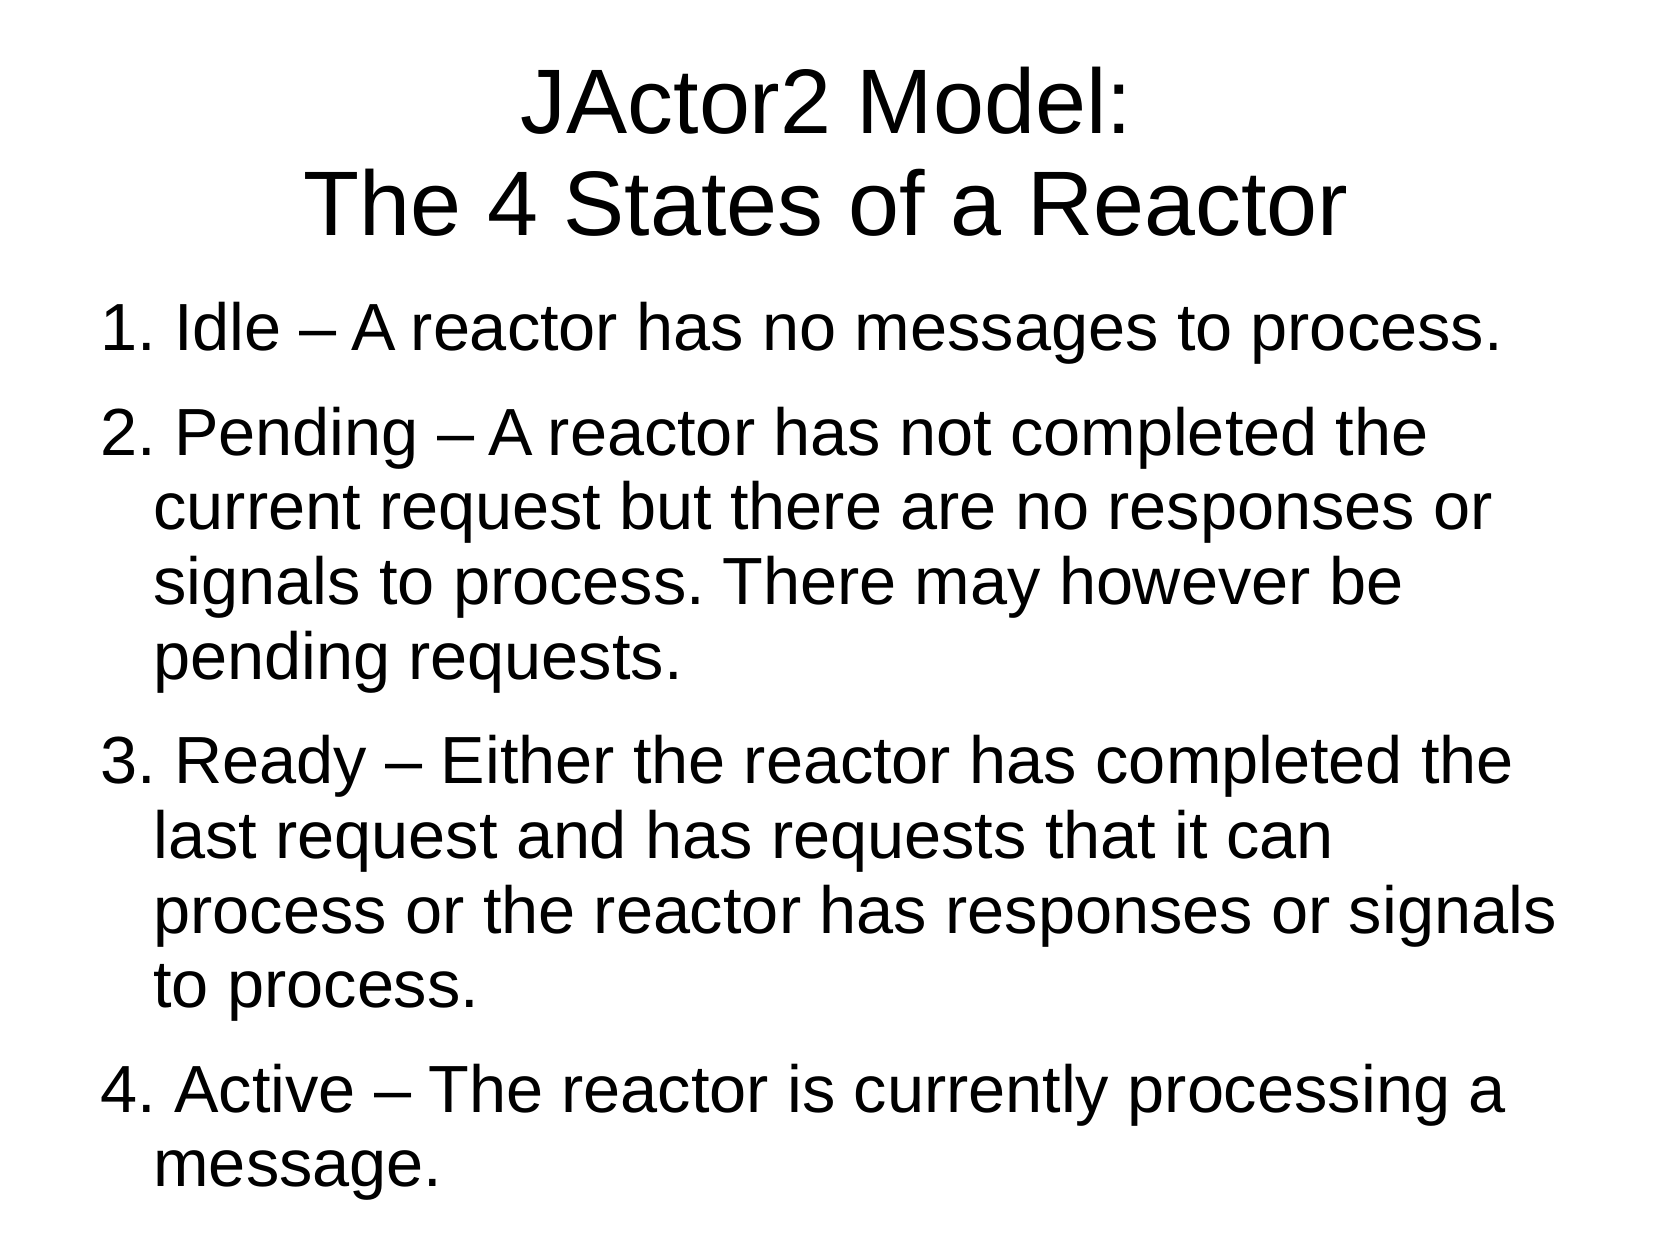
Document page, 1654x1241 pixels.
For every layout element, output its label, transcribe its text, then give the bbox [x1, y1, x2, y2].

list Idle – A reactor has no messages to process. Pending – A reactor has not completed the current request but there are no responses or signals to process. There may however be pending requests. Ready – Either the reactor has completed the last request and has requests that it can process or the reactor has responses or signals to process. Active – The reactor is currently processing a message. [82, 290, 1571, 1202]
title JActor2 Model: The 4 States of a Reactor [82, 49, 1571, 257]
